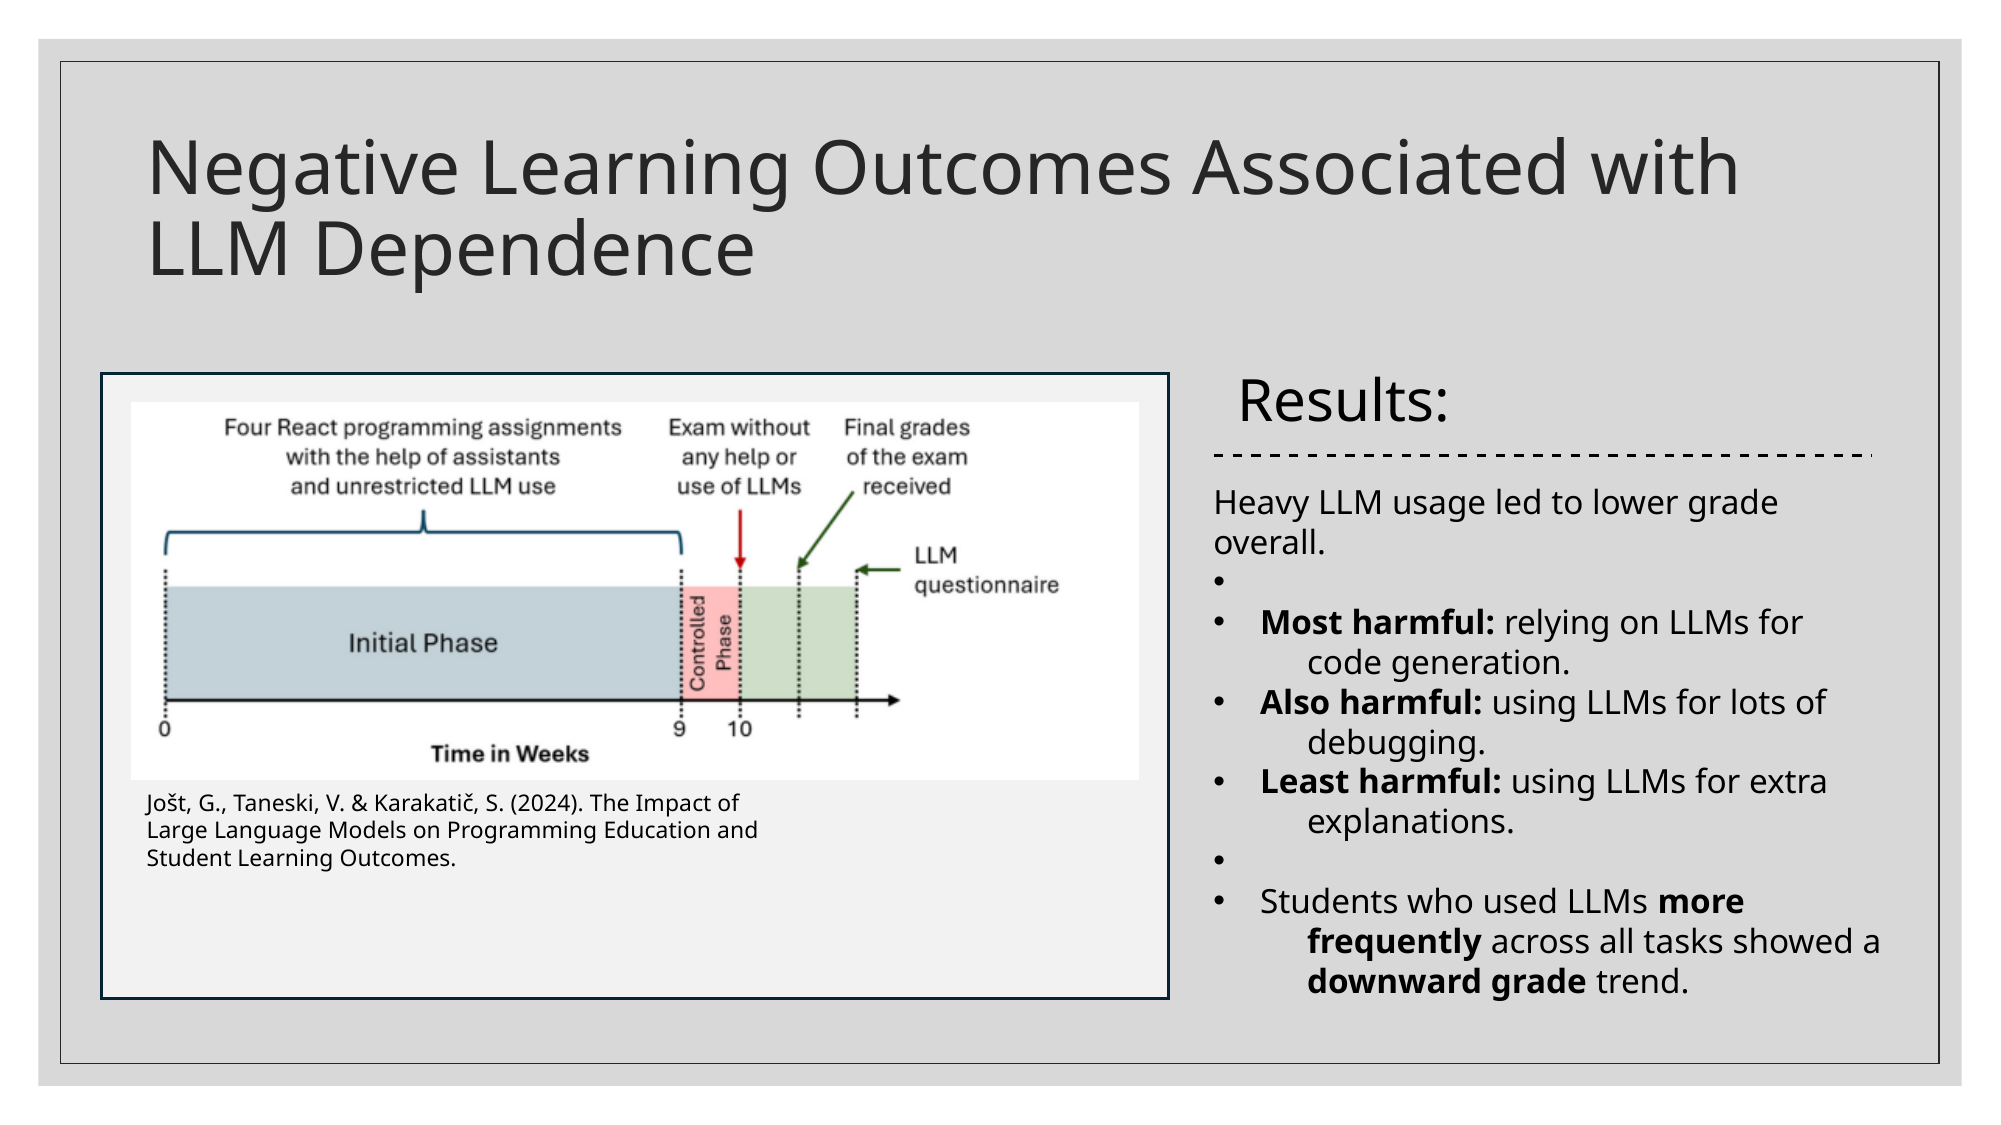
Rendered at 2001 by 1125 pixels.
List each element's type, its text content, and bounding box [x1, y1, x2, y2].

text_box Jošt, G., Taneski, V. & Karakatič, S. (2024). The Impact of Large Language Models on Programming Education and Student Learning Outcomes. [131, 781, 790, 880]
text_box Results: [1222, 355, 1461, 442]
text_box [102, 373, 1168, 999]
text_box Heavy LLM usage led to lower grade overall. Most harmful: relying on LLMs for code generation. Also harmful: using LLMs for lots of debugging. Least harmful: using LLMs for extra explanations. Students who used LLMs more frequently across all tasks showed a downward grade trend. [1198, 473, 1899, 974]
title Negative Learning Outcomes Associated with LLM Dependence [131, 98, 1782, 324]
picture [131, 402, 1139, 781]
